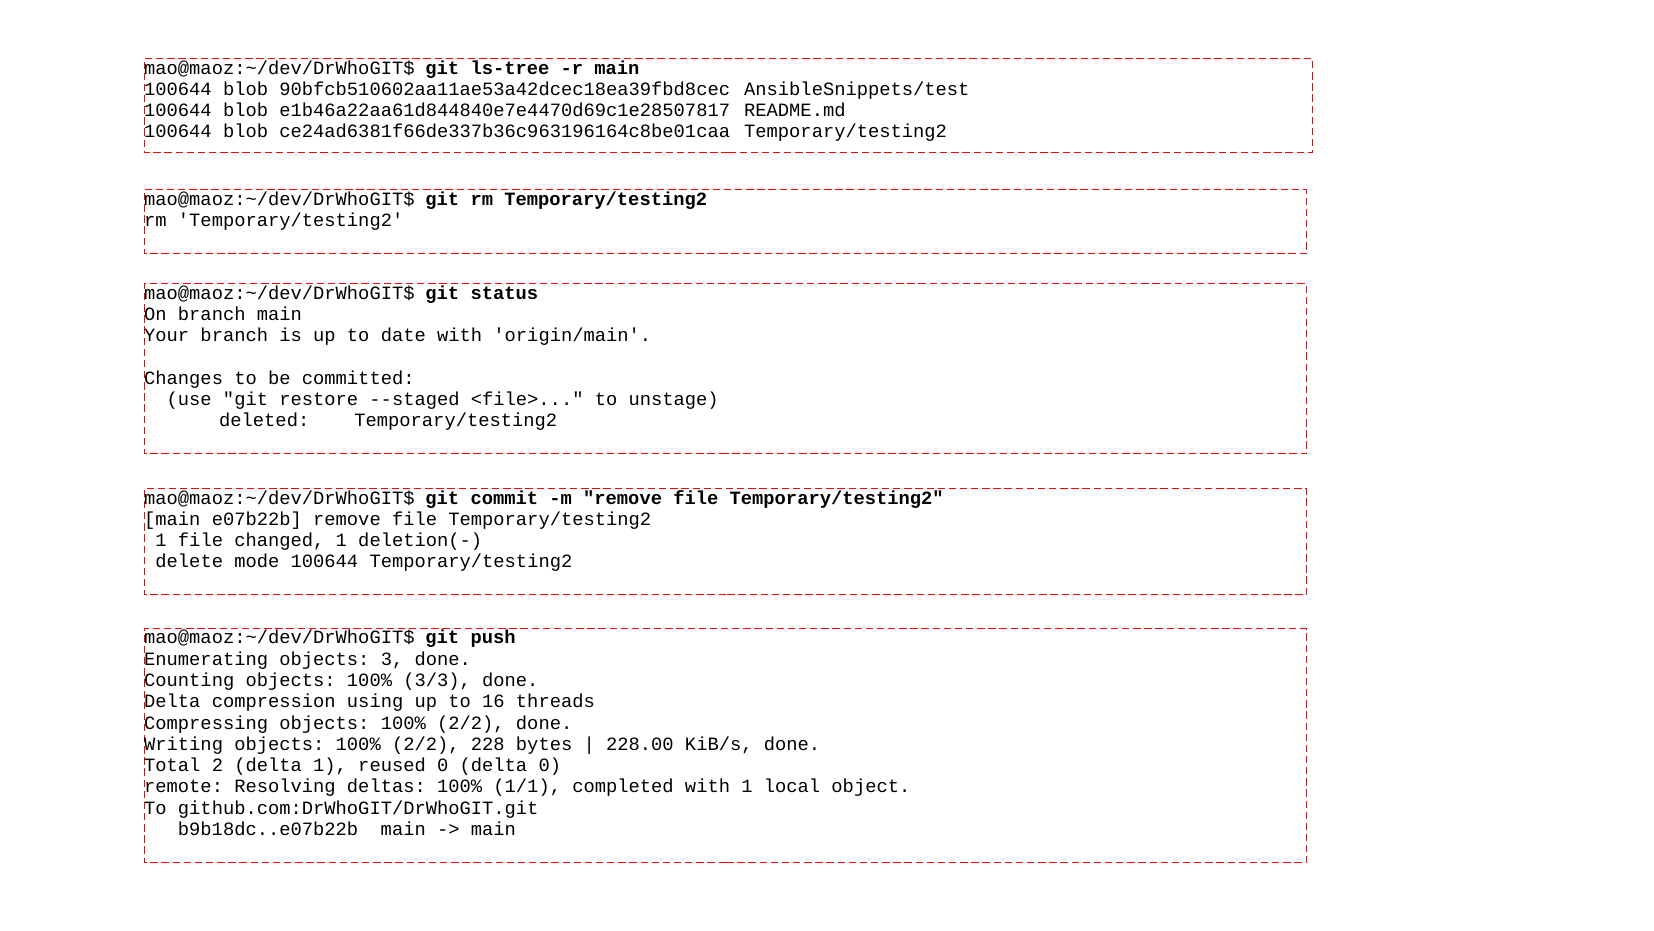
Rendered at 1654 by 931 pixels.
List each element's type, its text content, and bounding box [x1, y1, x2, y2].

text_box mao@maoz:~/dev/DrWhoGIT$ git rm Temporary/testing2 rm 'Temporary/testing2' [144, 189, 1307, 254]
text_box mao@maoz:~/dev/DrWhoGIT$ git status On branch main Your branch is up to date with 'origin/main'. Changes to be committed: (use "git restore --staged <file>..." to unstage) deleted: Temporary/testing2 [144, 283, 1307, 454]
text_box mao@maoz:~/dev/DrWhoGIT$ git ls-tree -r main 100644 blob 90bfcb510602aa11ae53a42dcec18ea39fbd8cec AnsibleSnippets/test 100644 blob e1b46a22aa61d844840e7e4470d69c1e28507817 README.md 100644 blob ce24ad6381f66de337b36c963196164c8be01caa Temporary/testing2 [144, 58, 1313, 153]
text_box mao@maoz:~/dev/DrWhoGIT$ git push Enumerating objects: 3, done. Counting objects: 100% (3/3), done. Delta compression using up to 16 threads Compressing objects: 100% (2/2), done. Writing objects: 100% (2/2), 228 bytes | 228.00 KiB/s, done. Total 2 (delta 1), reused 0 (delta 0) remote: Resolving deltas: 100% (1/1), completed with 1 local object. To github.com:DrWhoGIT/DrWhoGIT.git b9b18dc..e07b22b main -> main [144, 628, 1307, 863]
text_box mao@maoz:~/dev/DrWhoGIT$ git commit -m "remove file Temporary/testing2" [main e07b22b] remove file Temporary/testing2 1 file changed, 1 deletion(-) delete mode 100644 Temporary/testing2 [144, 488, 1307, 595]
